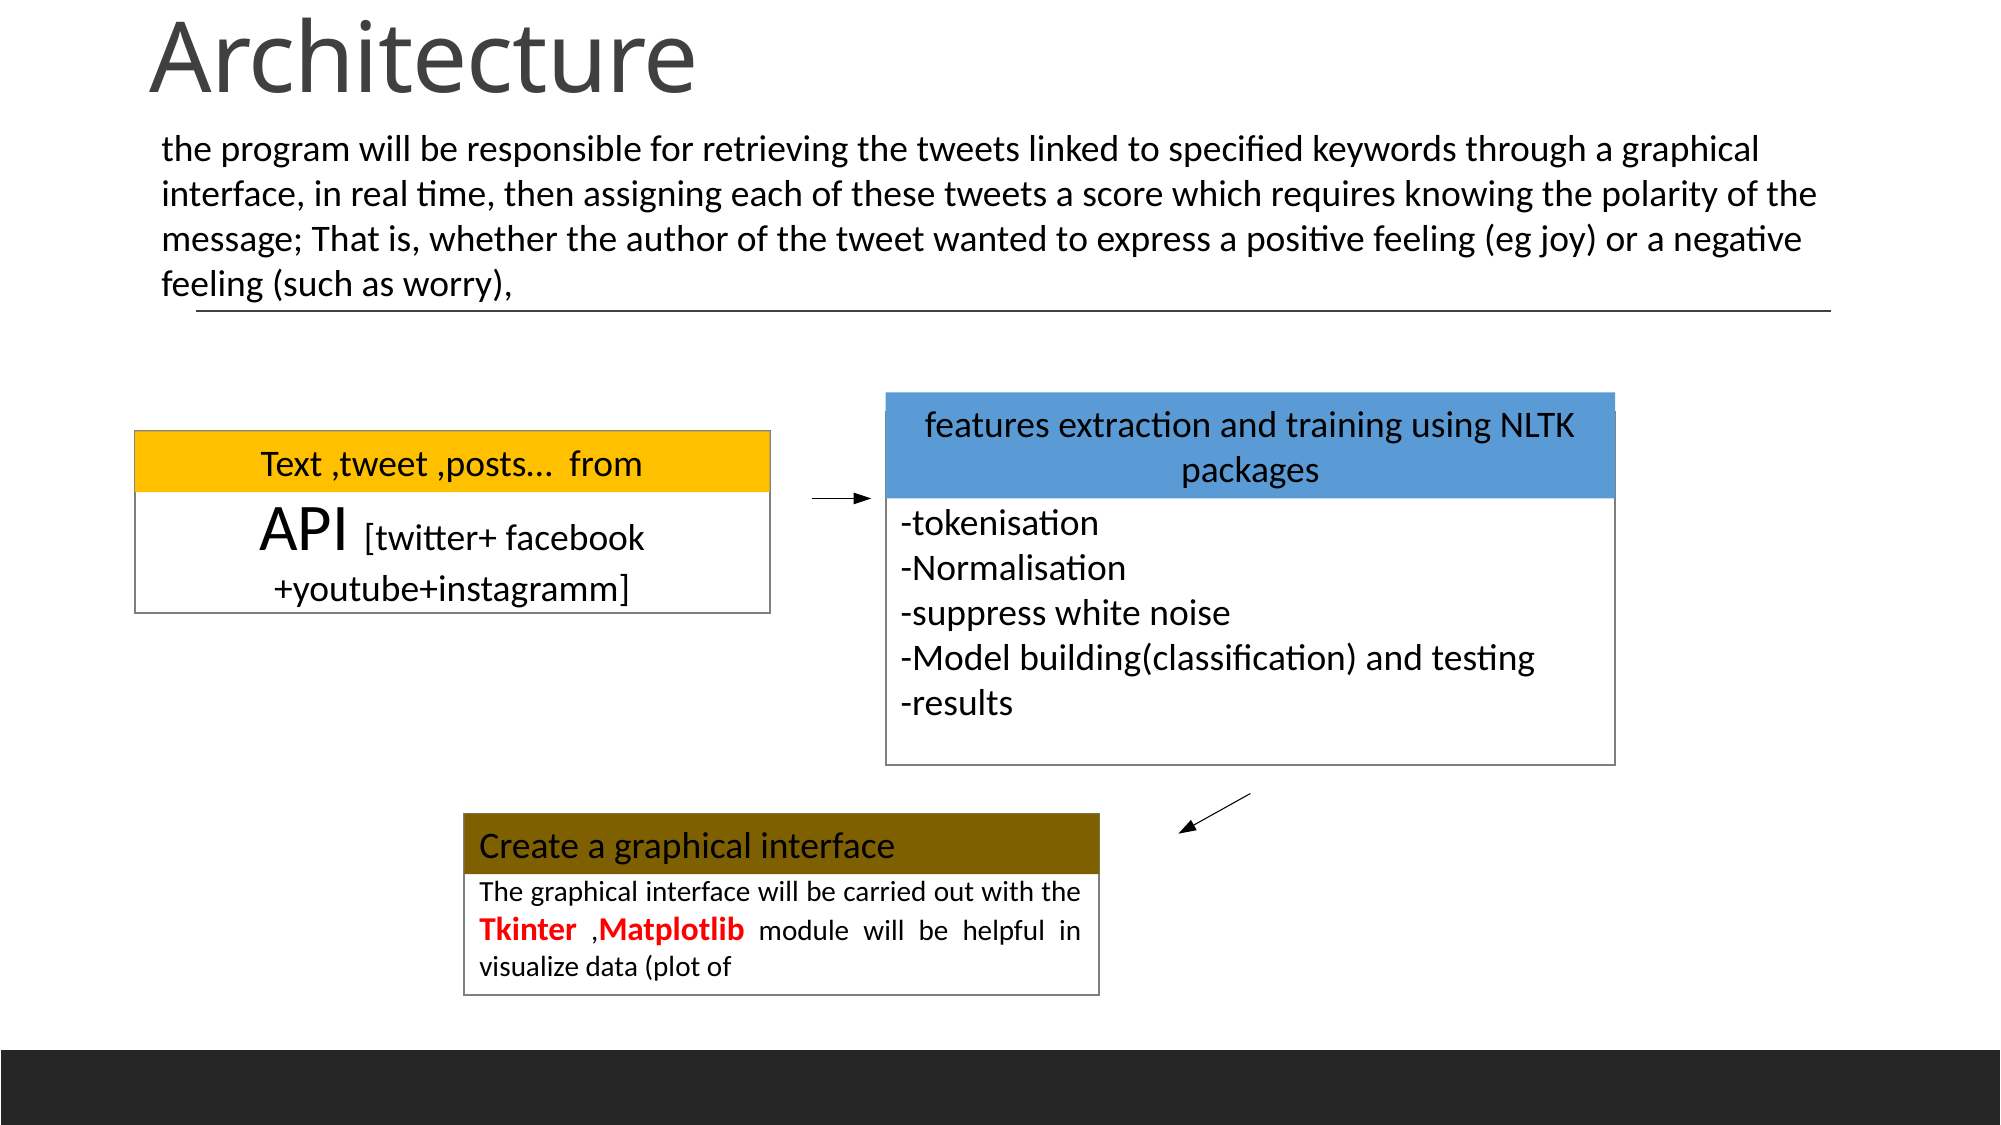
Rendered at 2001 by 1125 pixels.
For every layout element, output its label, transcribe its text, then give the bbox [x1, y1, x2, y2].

text_box Create a graphical interface [464, 813, 1100, 875]
text_box -tokenisation -Normalisation -suppress white noise -Model building(classification) and testing -results [886, 499, 1615, 765]
text_box The graphical interface will be carried out with the Tkinter ,Matplotlib module will be helpful in visualize data (plot of [464, 875, 1099, 995]
text_box Text ,tweet ,posts… from [134, 431, 770, 493]
text_box the program will be responsible for retrieving the tweets linked to specified keywords through a graphical interface, in real time, then assigning each of these tweets a score which requires knowing the polarity of the message; That is, whether the author of the tweet wanted to express a positive feeling (eg joy) or a negative feeling (such as worry), [146, 116, 1841, 314]
text_box API [twitter+ facebook +youtube+instagramm] [135, 493, 770, 613]
title Architecture [134, 0, 1785, 122]
text_box features extraction and training using NLTK packages [885, 392, 1616, 499]
